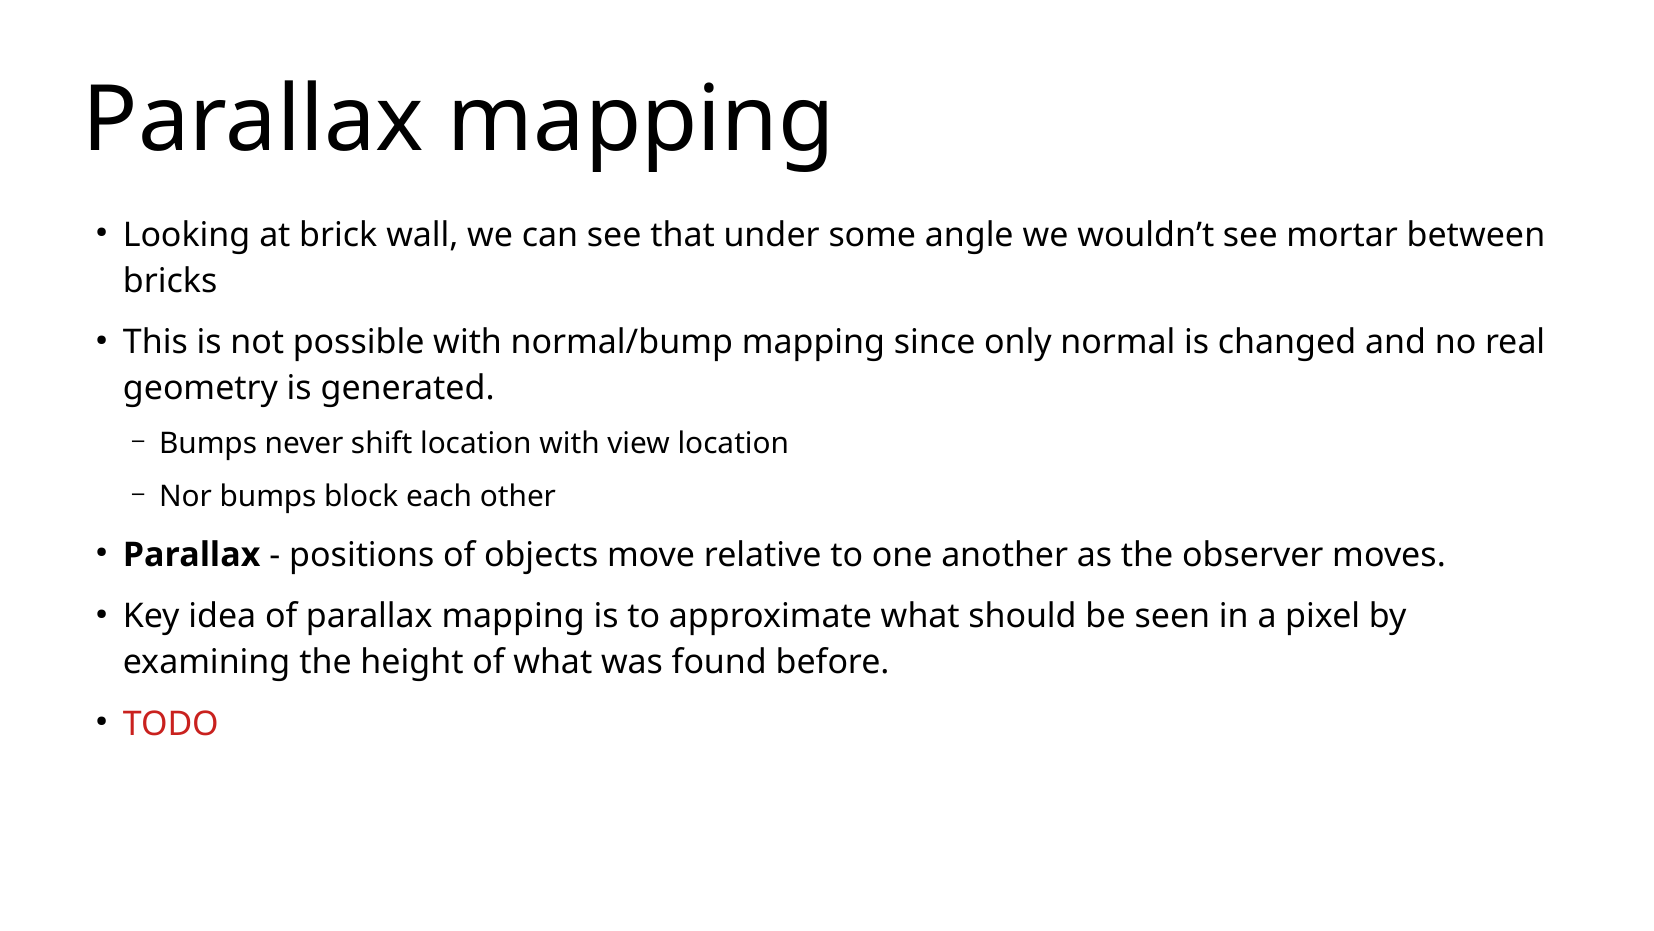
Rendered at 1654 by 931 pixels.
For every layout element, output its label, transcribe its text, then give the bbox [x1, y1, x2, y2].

title Parallax mapping [82, 37, 1571, 193]
list Looking at brick wall, we can see that under some angle we wouldn’t see mortar between bricks This is not possible with normal/bump mapping since only normal is changed and no real geometry is generated. Bumps never shift location with view location Nor bumps block each other Parallax - positions of objects move relative to one another as the observer moves. Key idea of parallax mapping is to approximate what should be seen in a pixel by examining the height of what was found before. TODO [86, 210, 1576, 750]
